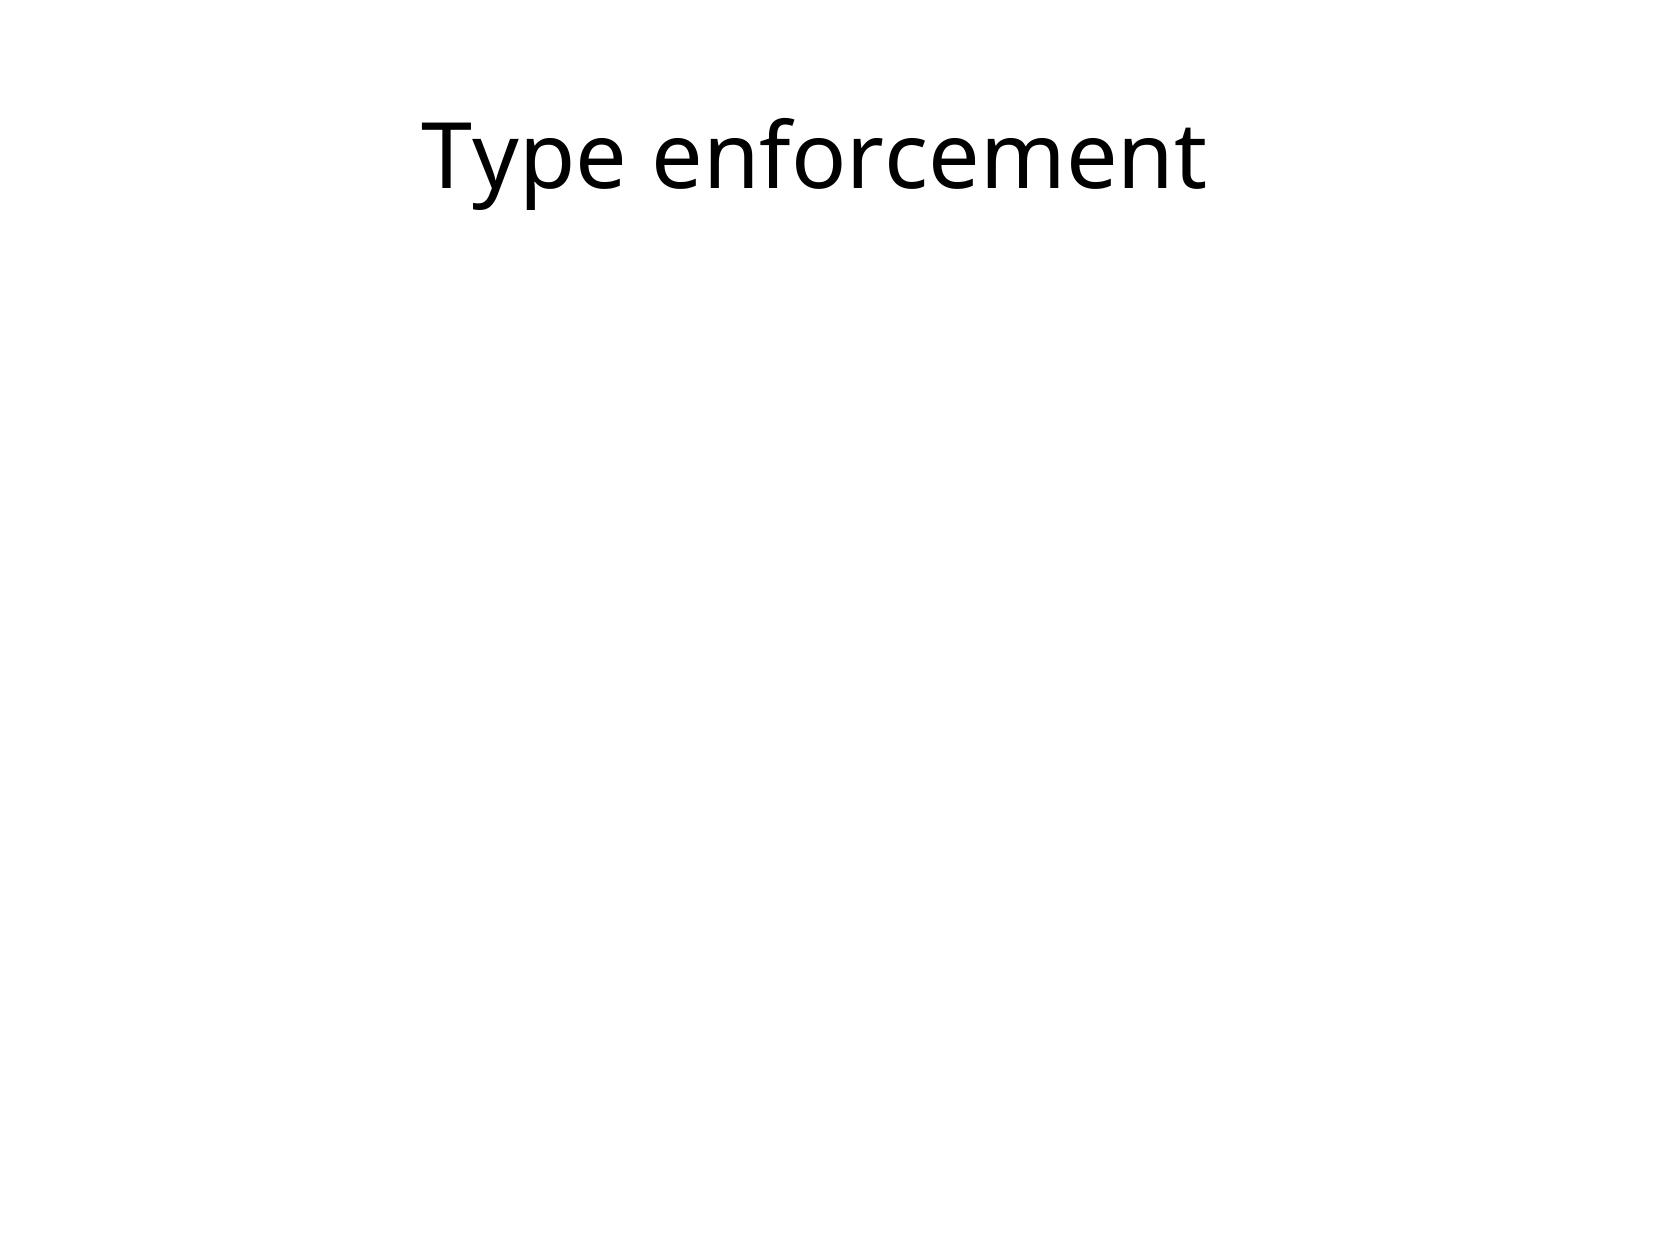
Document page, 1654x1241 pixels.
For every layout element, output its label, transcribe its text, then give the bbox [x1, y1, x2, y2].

title Type enforcement [82, 49, 1571, 257]
